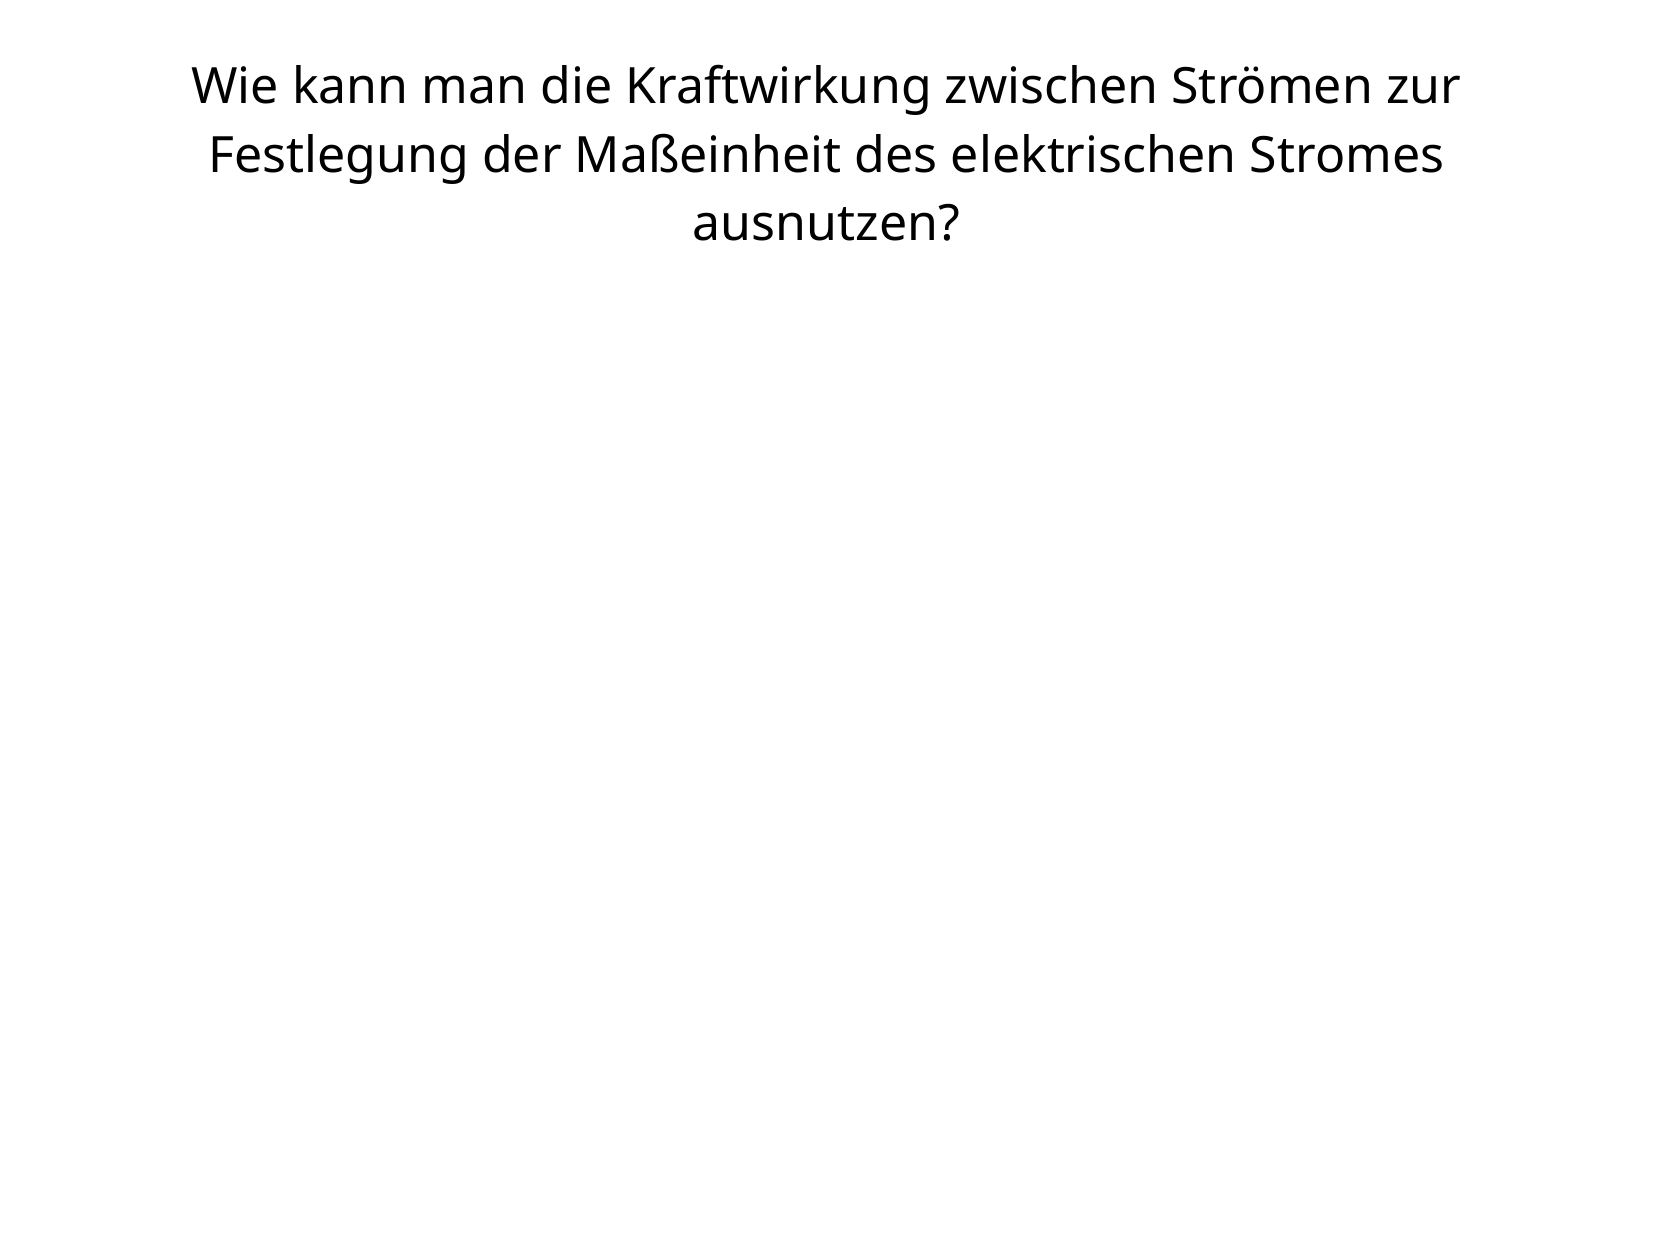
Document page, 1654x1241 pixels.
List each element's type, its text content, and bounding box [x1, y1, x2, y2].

title Wie kann man die Kraftwirkung zwischen Strömen zur Festlegung der Maßeinheit des elektrischen Stromes ausnutzen? [82, 49, 1571, 257]
